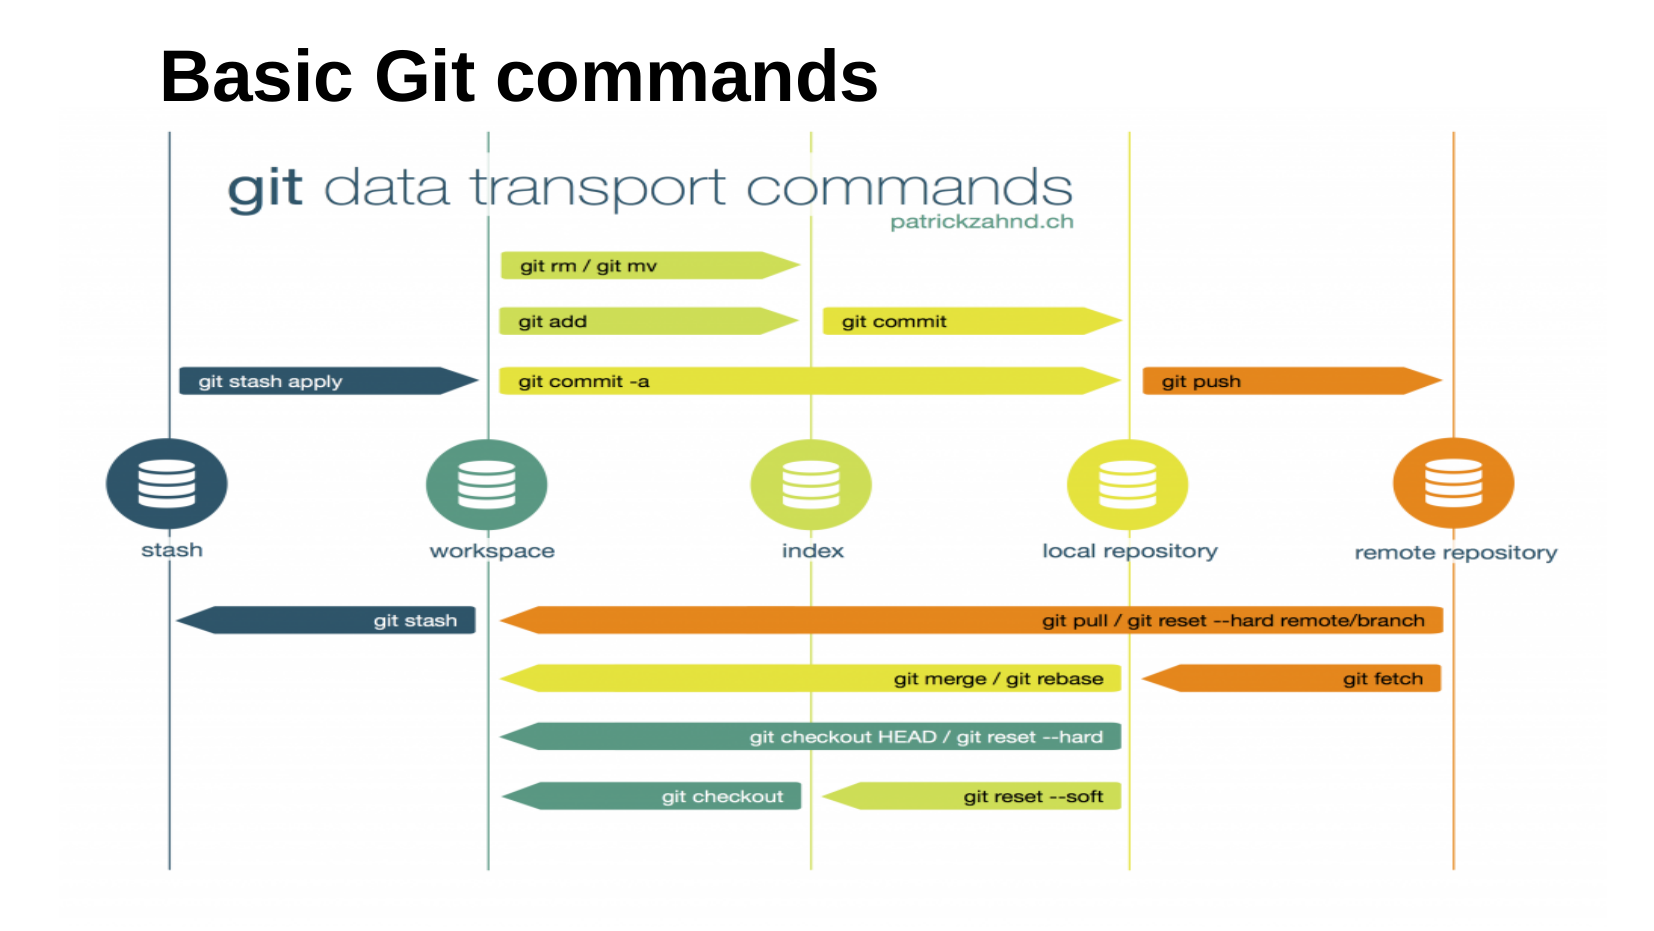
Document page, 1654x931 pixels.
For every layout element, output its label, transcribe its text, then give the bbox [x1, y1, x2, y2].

title Basic Git commands [118, 14, 1607, 125]
picture [59, 107, 1607, 927]
